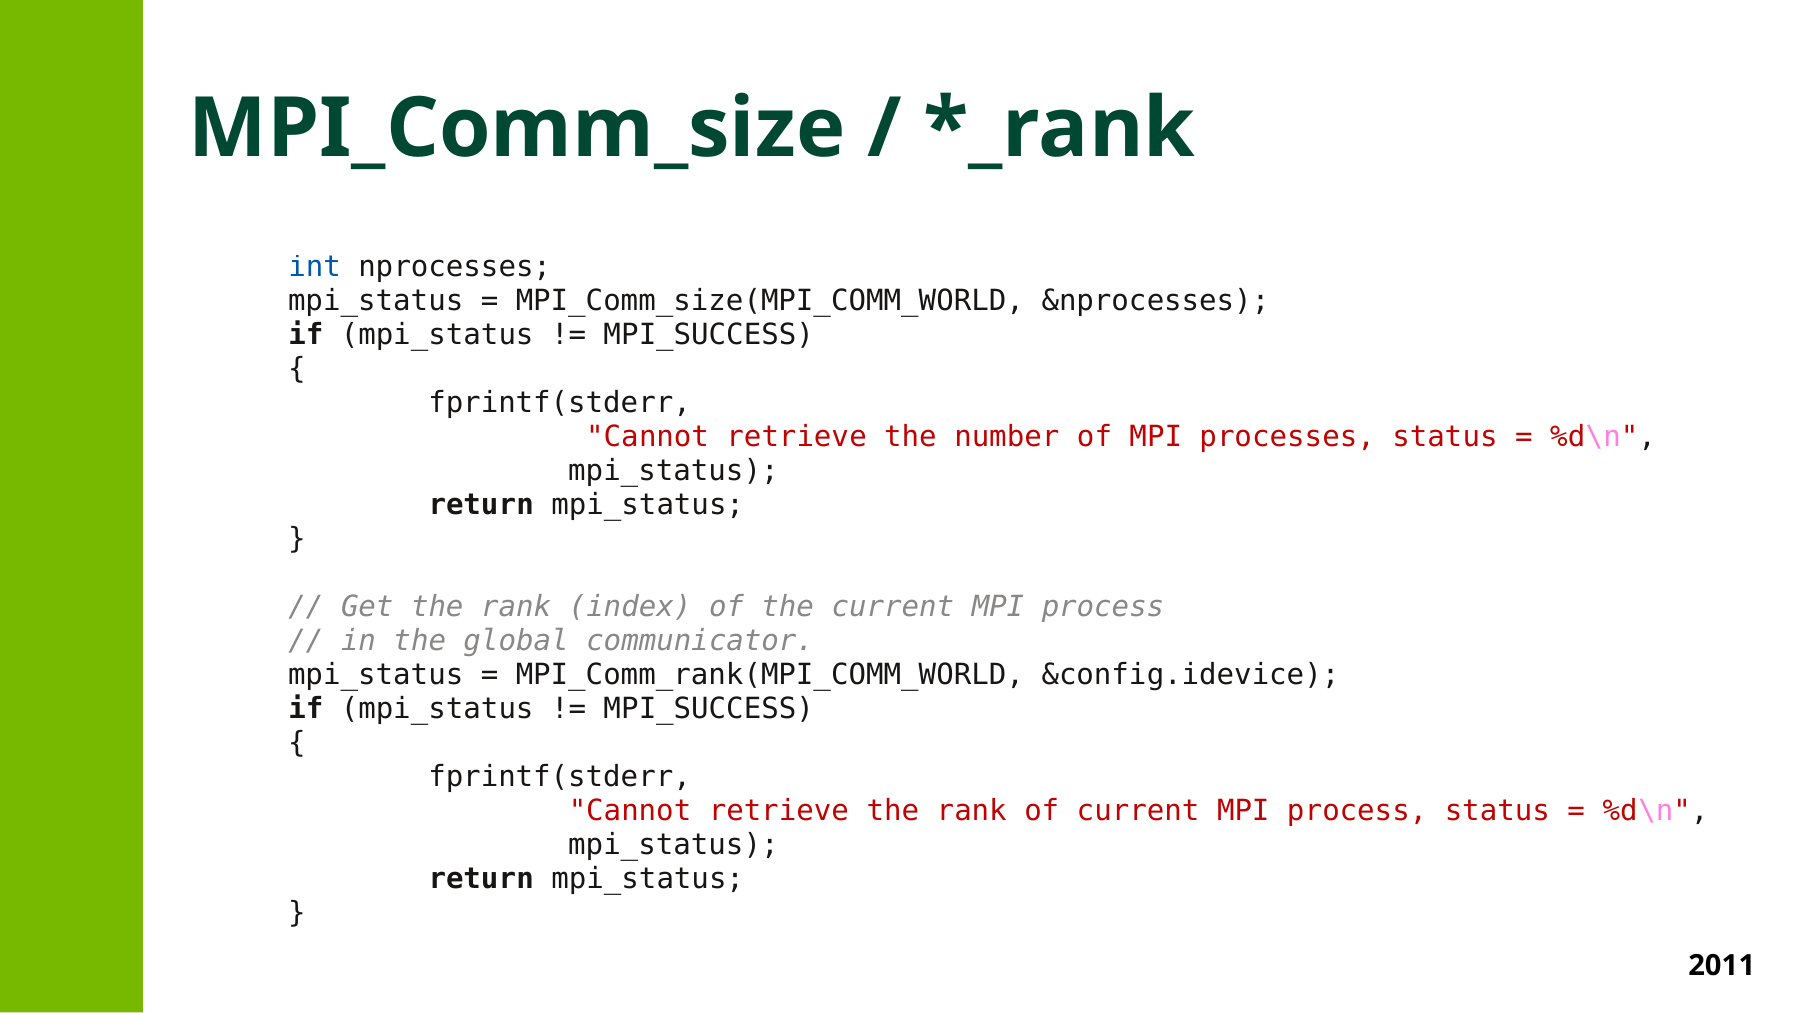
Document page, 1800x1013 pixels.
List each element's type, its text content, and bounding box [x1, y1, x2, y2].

chart [146, 255, 1733, 938]
title MPI_Comm_size / *_rank [188, 40, 1733, 211]
